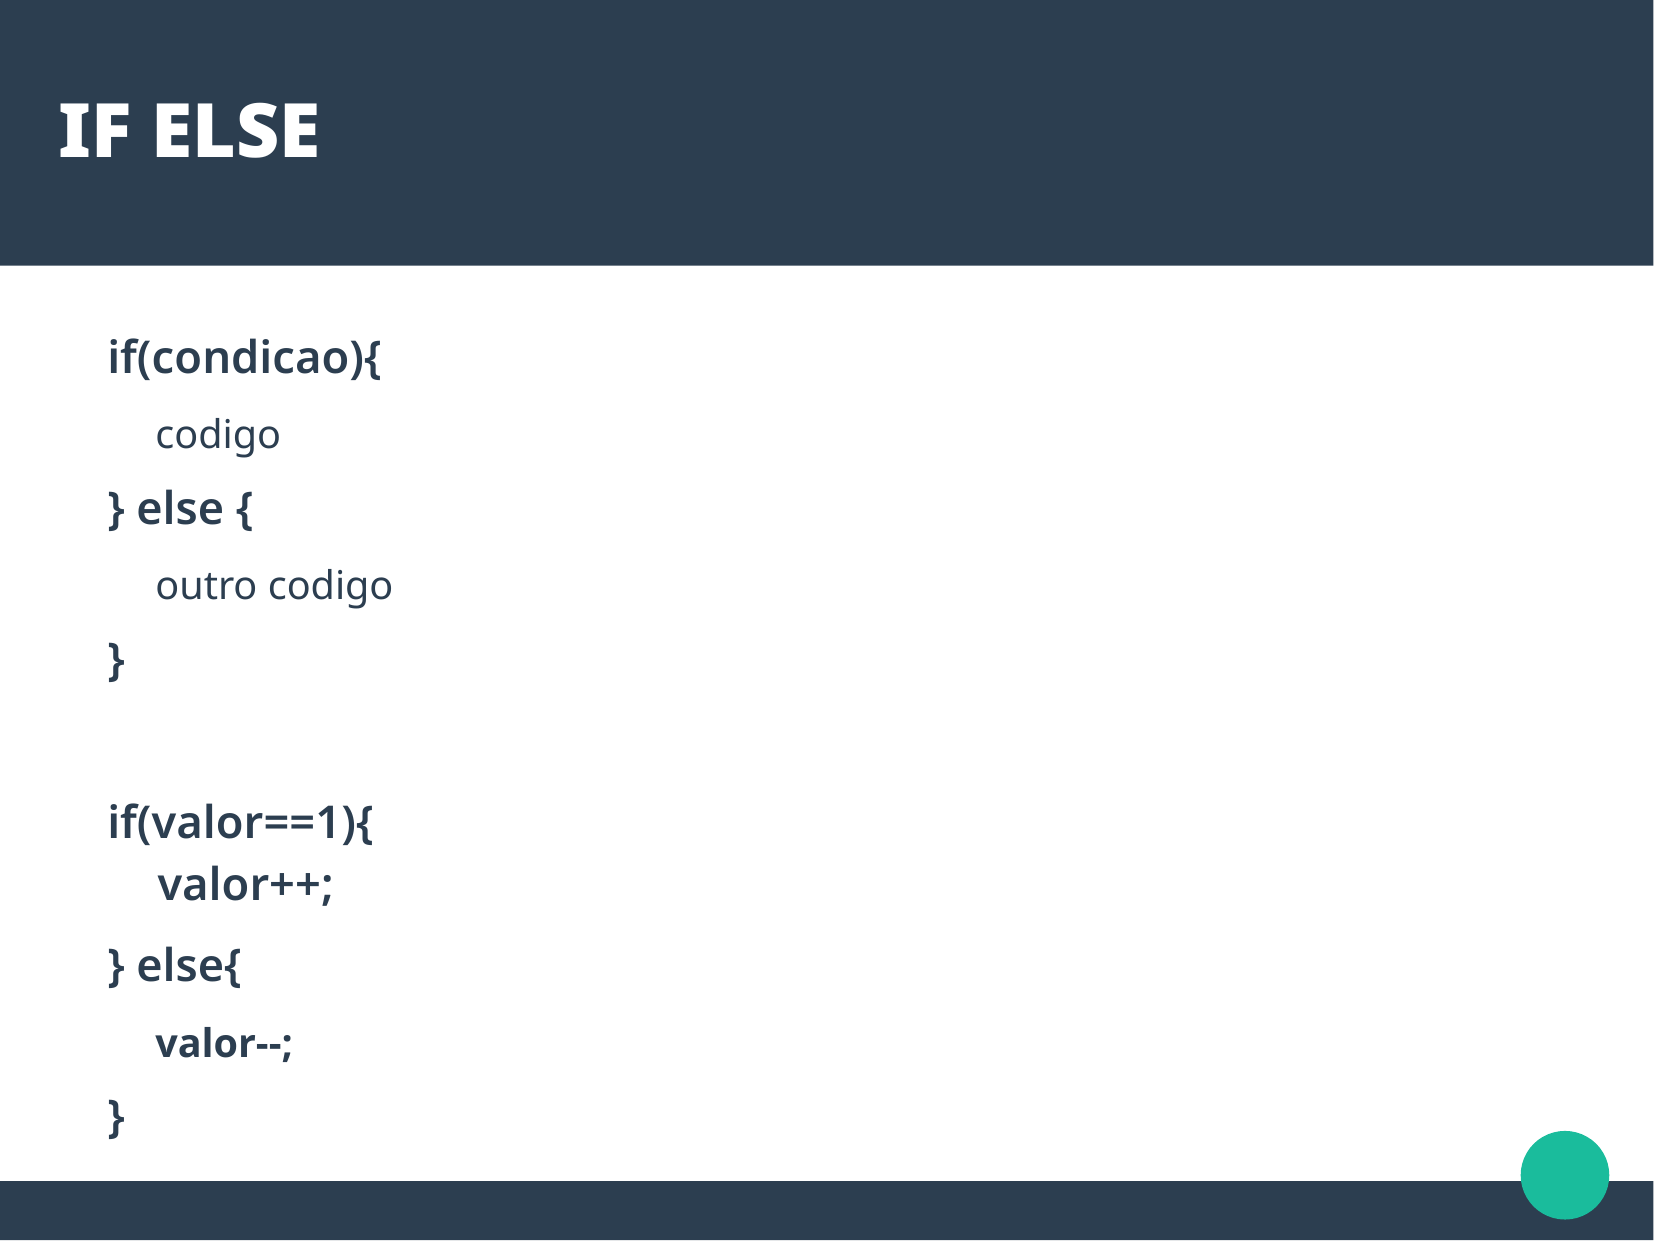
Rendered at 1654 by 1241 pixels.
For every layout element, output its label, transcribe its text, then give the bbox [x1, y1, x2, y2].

list if(condicao){ codigo } else { outro codigo } if(valor==1){ valor++; } else{ valor--; } [59, 324, 1595, 1152]
title IF ELSE [59, 49, 1595, 207]
